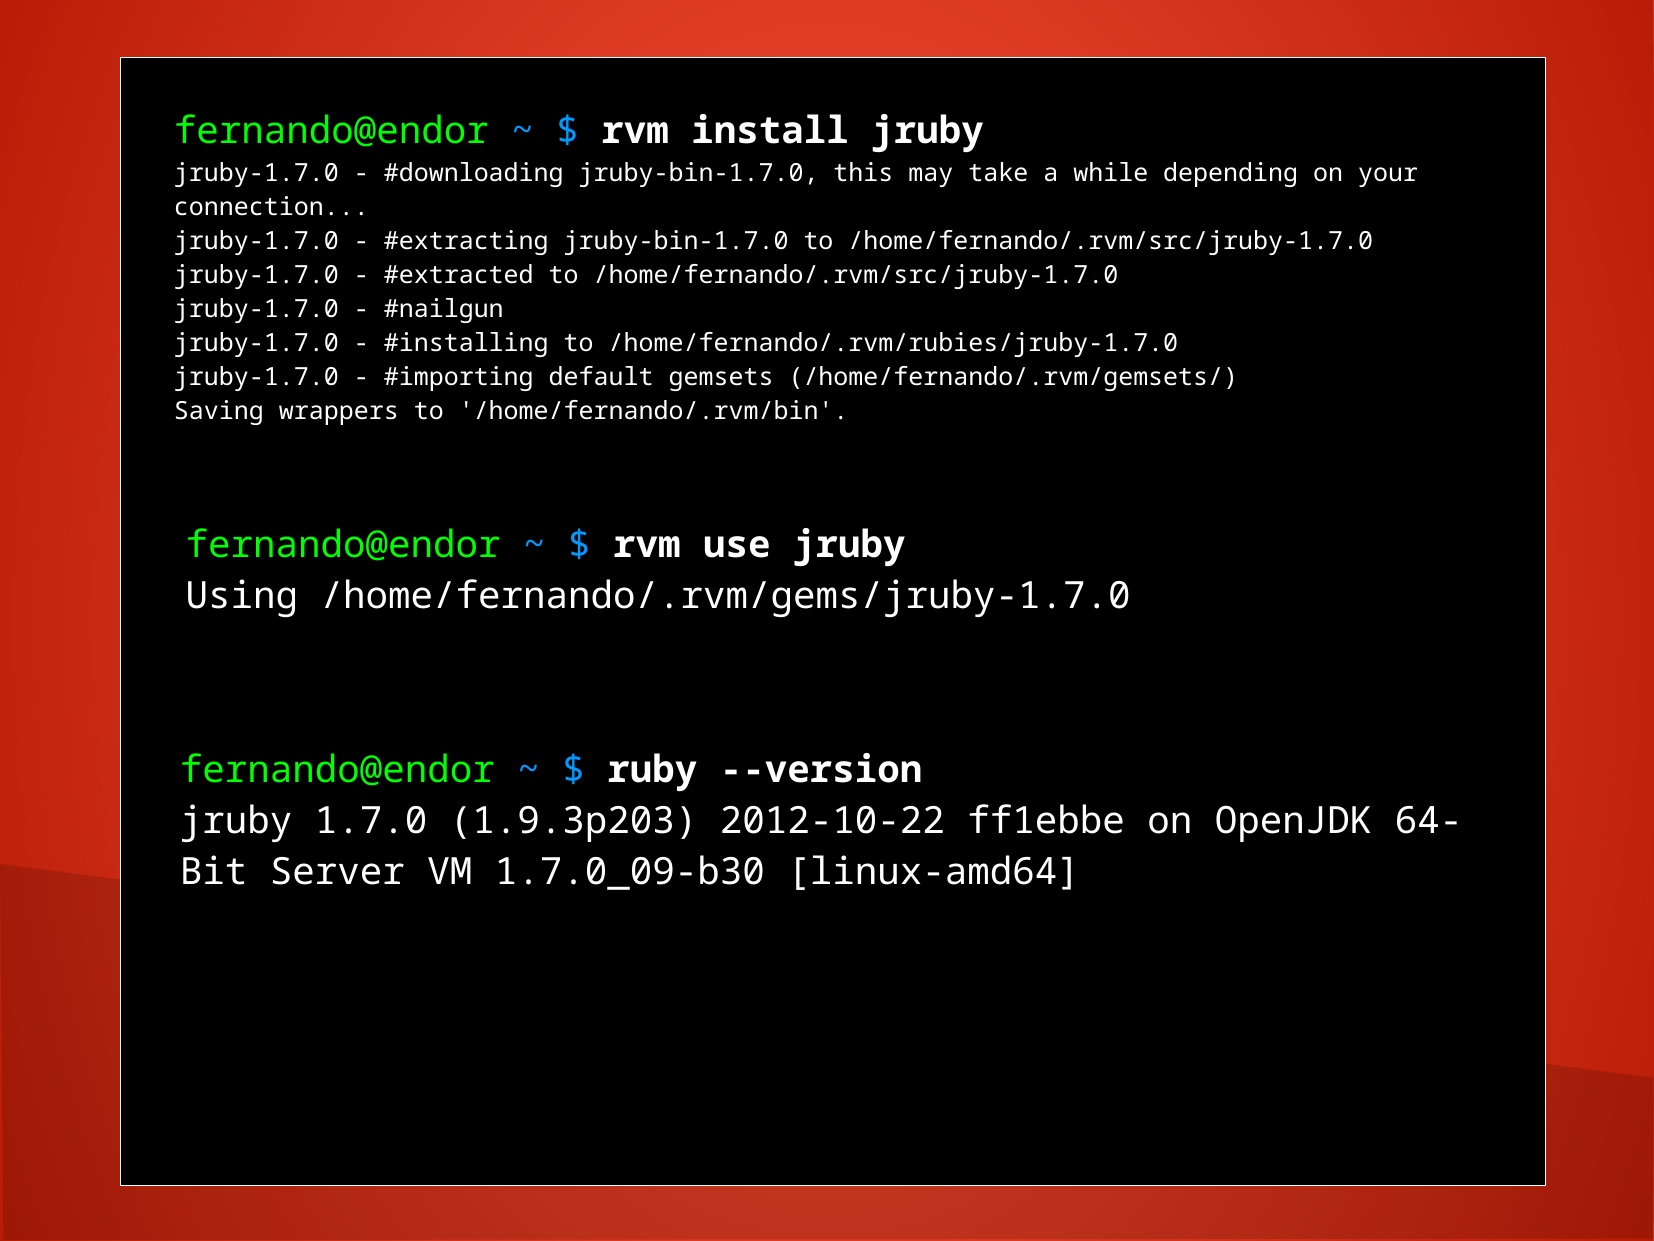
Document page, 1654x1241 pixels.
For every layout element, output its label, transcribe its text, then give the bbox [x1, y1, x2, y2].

text_box fernando@endor ~ $ rvm use jruby Using /home/fernando/.rvm/gems/jruby-1.7.0 [170, 510, 1146, 614]
text_box fernando@endor ~ $ ruby --version jruby 1.7.0 (1.9.3p203) 2012-10-22 ff1ebbe on OpenJDK 64-Bit Server VM 1.7.0_09-b30 [linux-amd64] [165, 735, 1523, 926]
text_box fernando@endor ~ $ rvm install jruby jruby-1.7.0 - #downloading jruby-bin-1.7.0, this may take a while depending on your connection... jruby-1.7.0 - #extracting jruby-bin-1.7.0 to /home/fernando/.rvm/src/jruby-1.7.0 jruby-1.7.0 - #extracted to /home/fernando/.rvm/src/jruby-1.7.0 jruby-1.7.0 - #nailgun jruby-1.7.0 - #installing to /home/fernando/.rvm/rubies/jruby-1.7.0 jruby-1.7.0 - #importing default gemsets (/home/fernando/.rvm/gemsets/) Saving wrappers to '/home/fernando/.rvm/bin'. [159, 96, 1510, 417]
text_box [120, 57, 1546, 1186]
